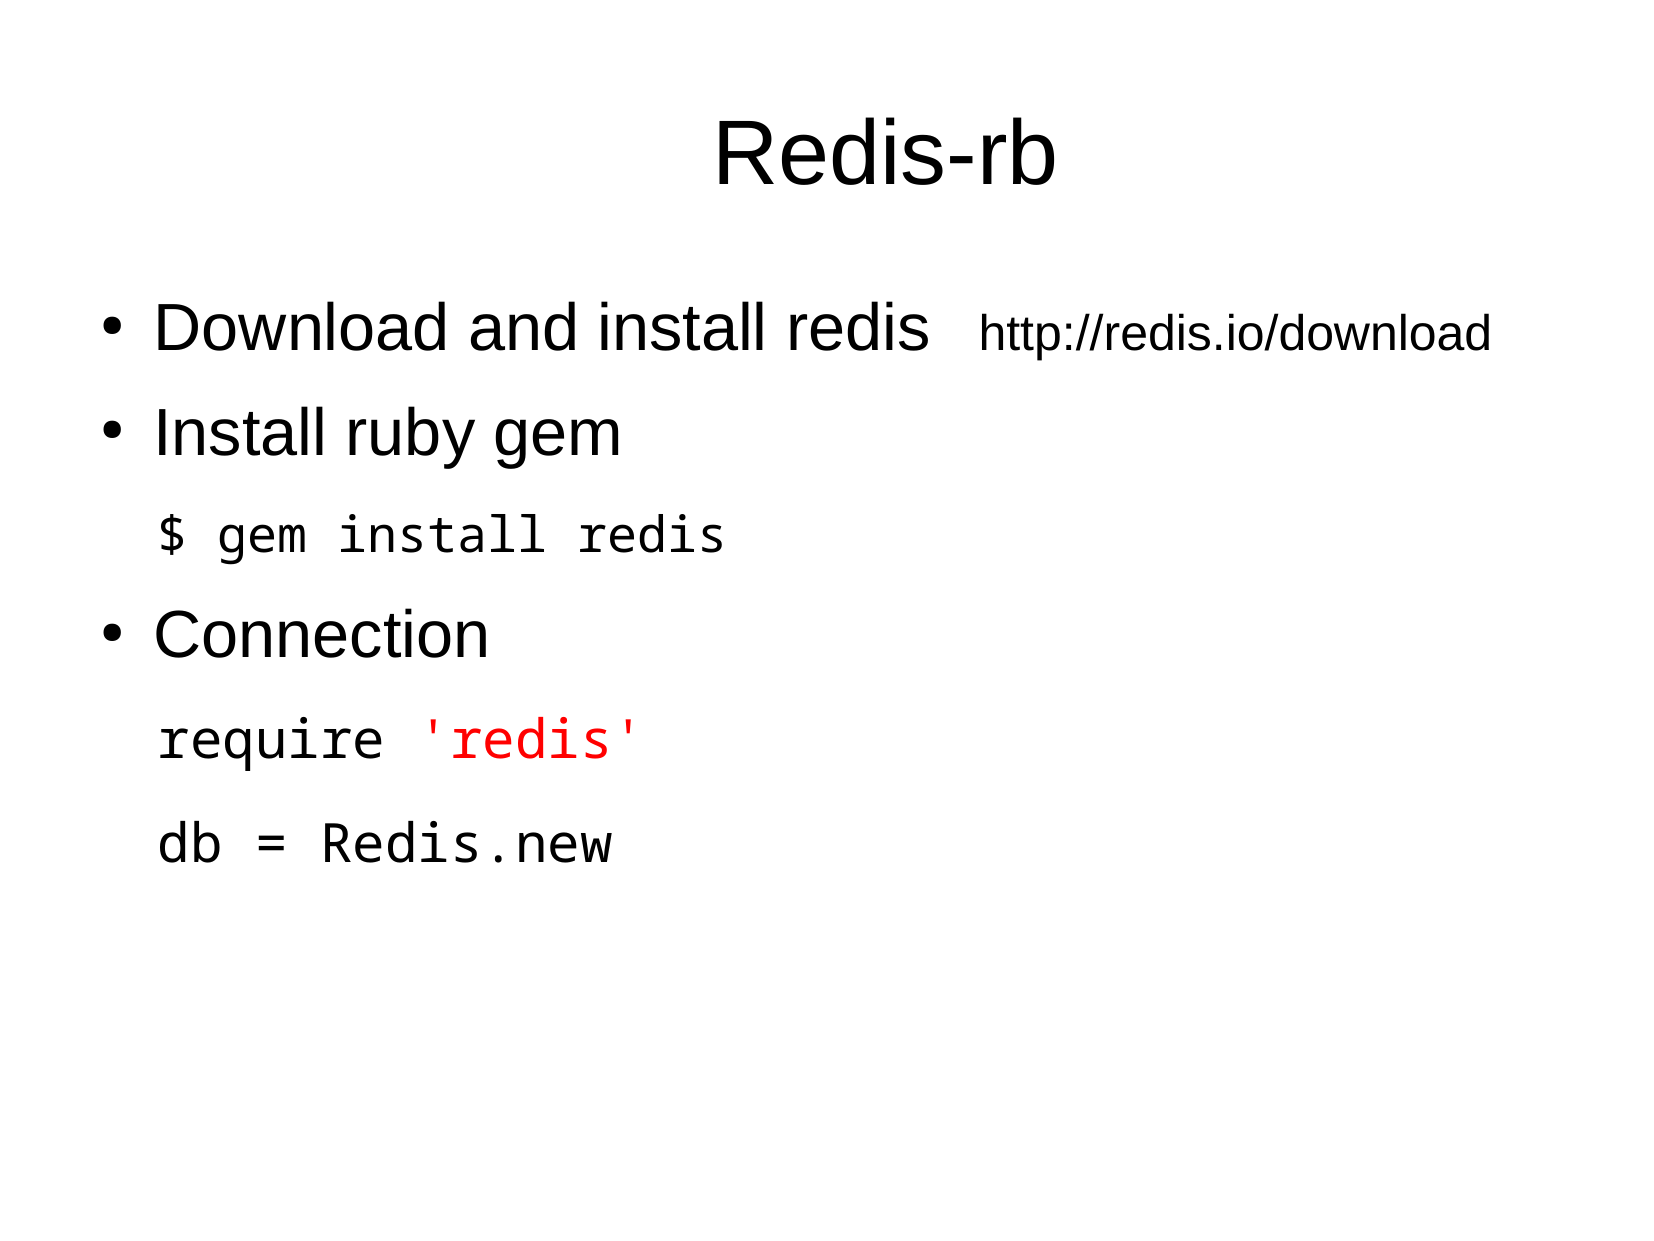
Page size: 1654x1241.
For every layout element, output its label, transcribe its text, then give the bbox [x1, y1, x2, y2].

title Redis-rb [82, 49, 1571, 257]
list Download and install redis http://redis.io/download Install ruby gem $ gem install redis Connection require 'redis' db = Redis.new [82, 290, 1571, 1109]
